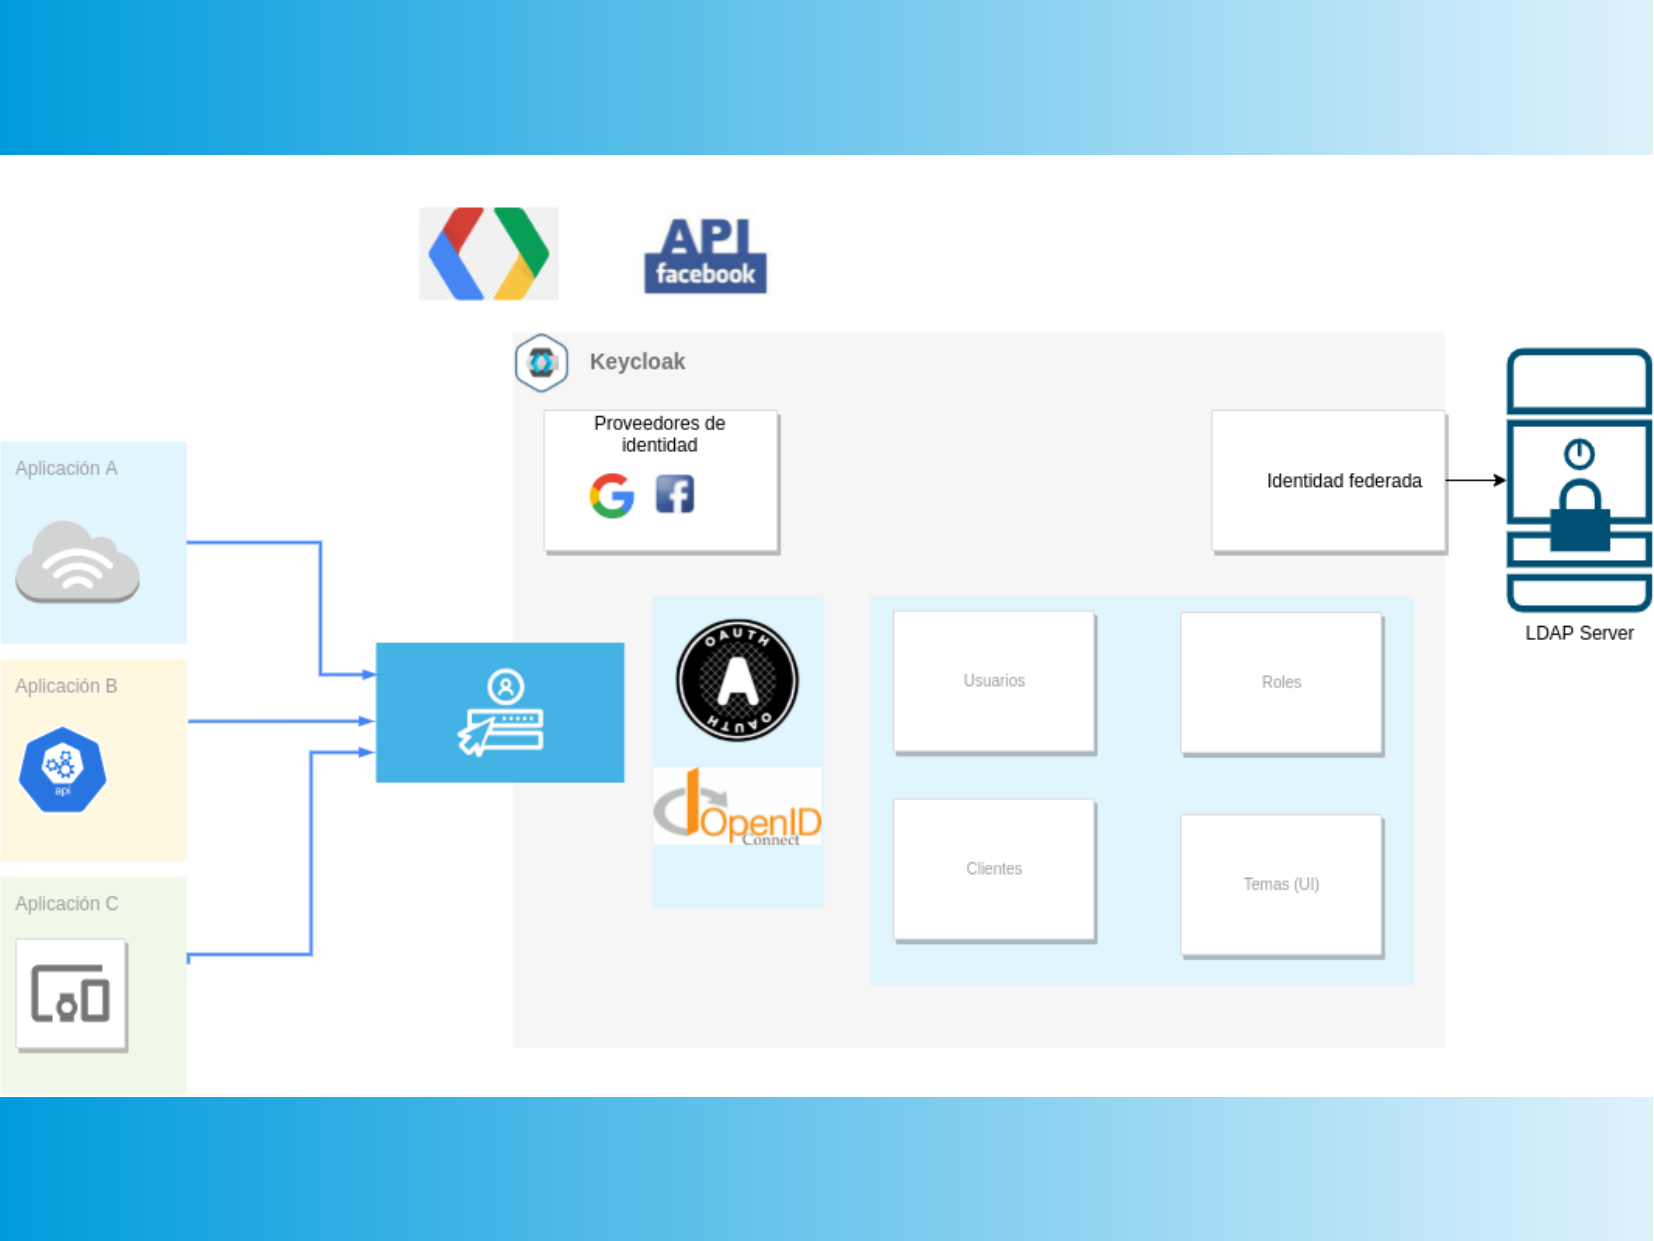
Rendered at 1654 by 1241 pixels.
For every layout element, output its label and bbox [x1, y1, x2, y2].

picture [0, 200, 1654, 1241]
